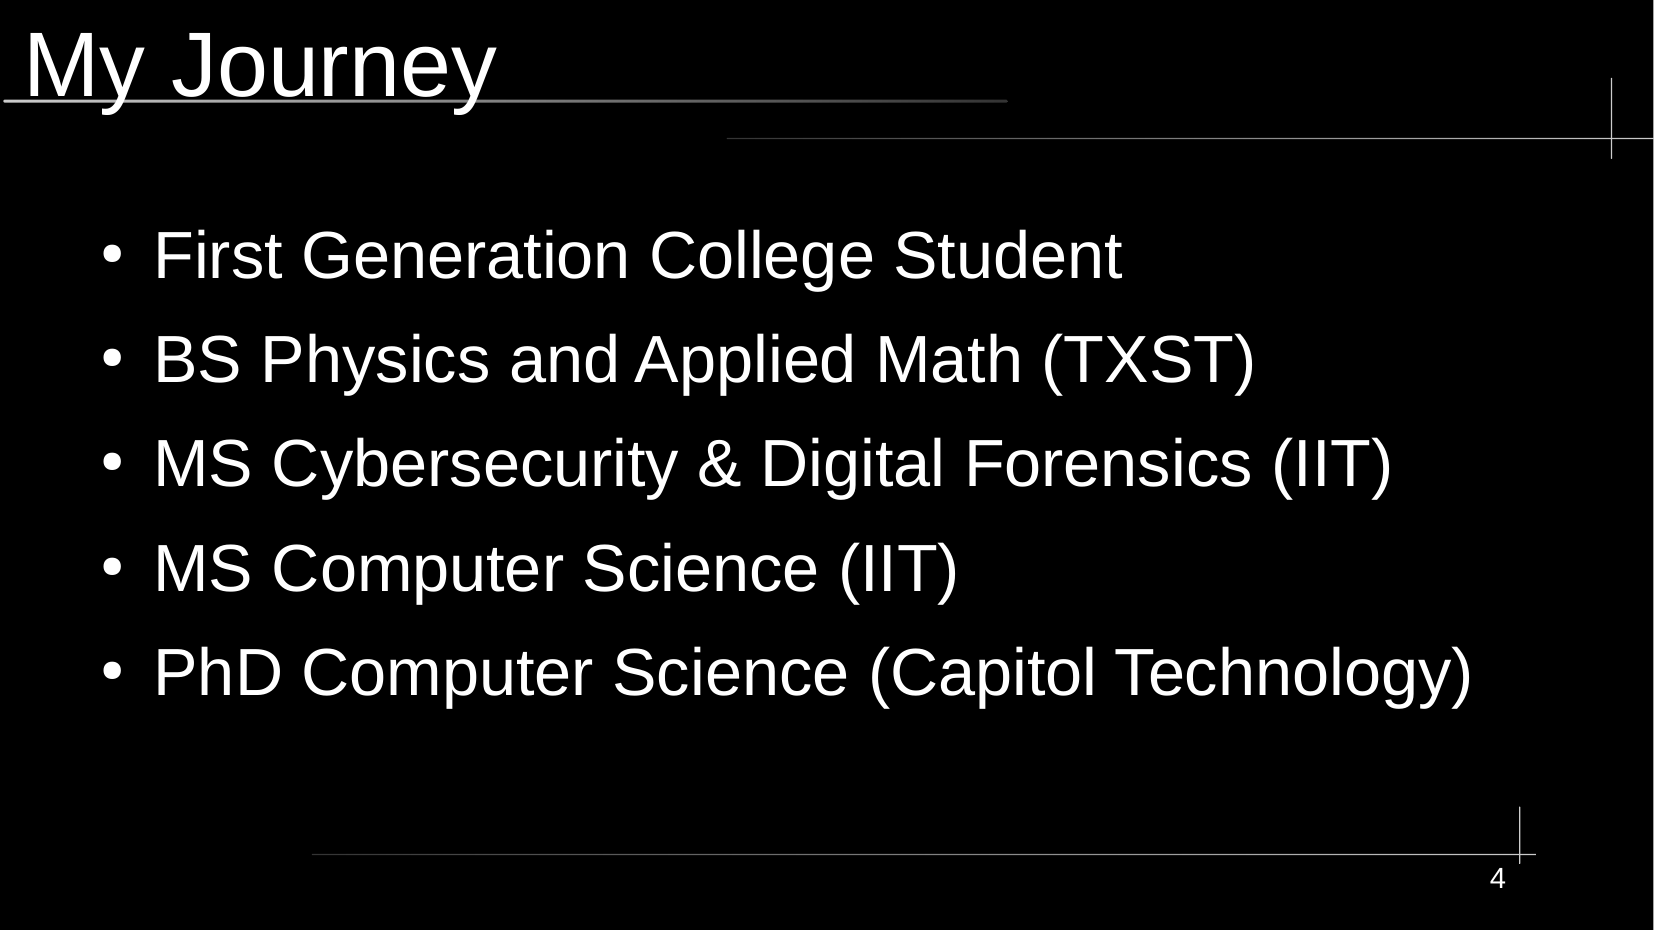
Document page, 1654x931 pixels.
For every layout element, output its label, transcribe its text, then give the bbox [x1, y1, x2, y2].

title My Journey [23, 11, 1589, 119]
list First Generation College Student BS Physics and Applied Math (TXST) MS Cybersecurity & Digital Forensics (IIT) MS Computer Science (IIT) PhD Computer Science (Capitol Technology) [82, 217, 1571, 851]
